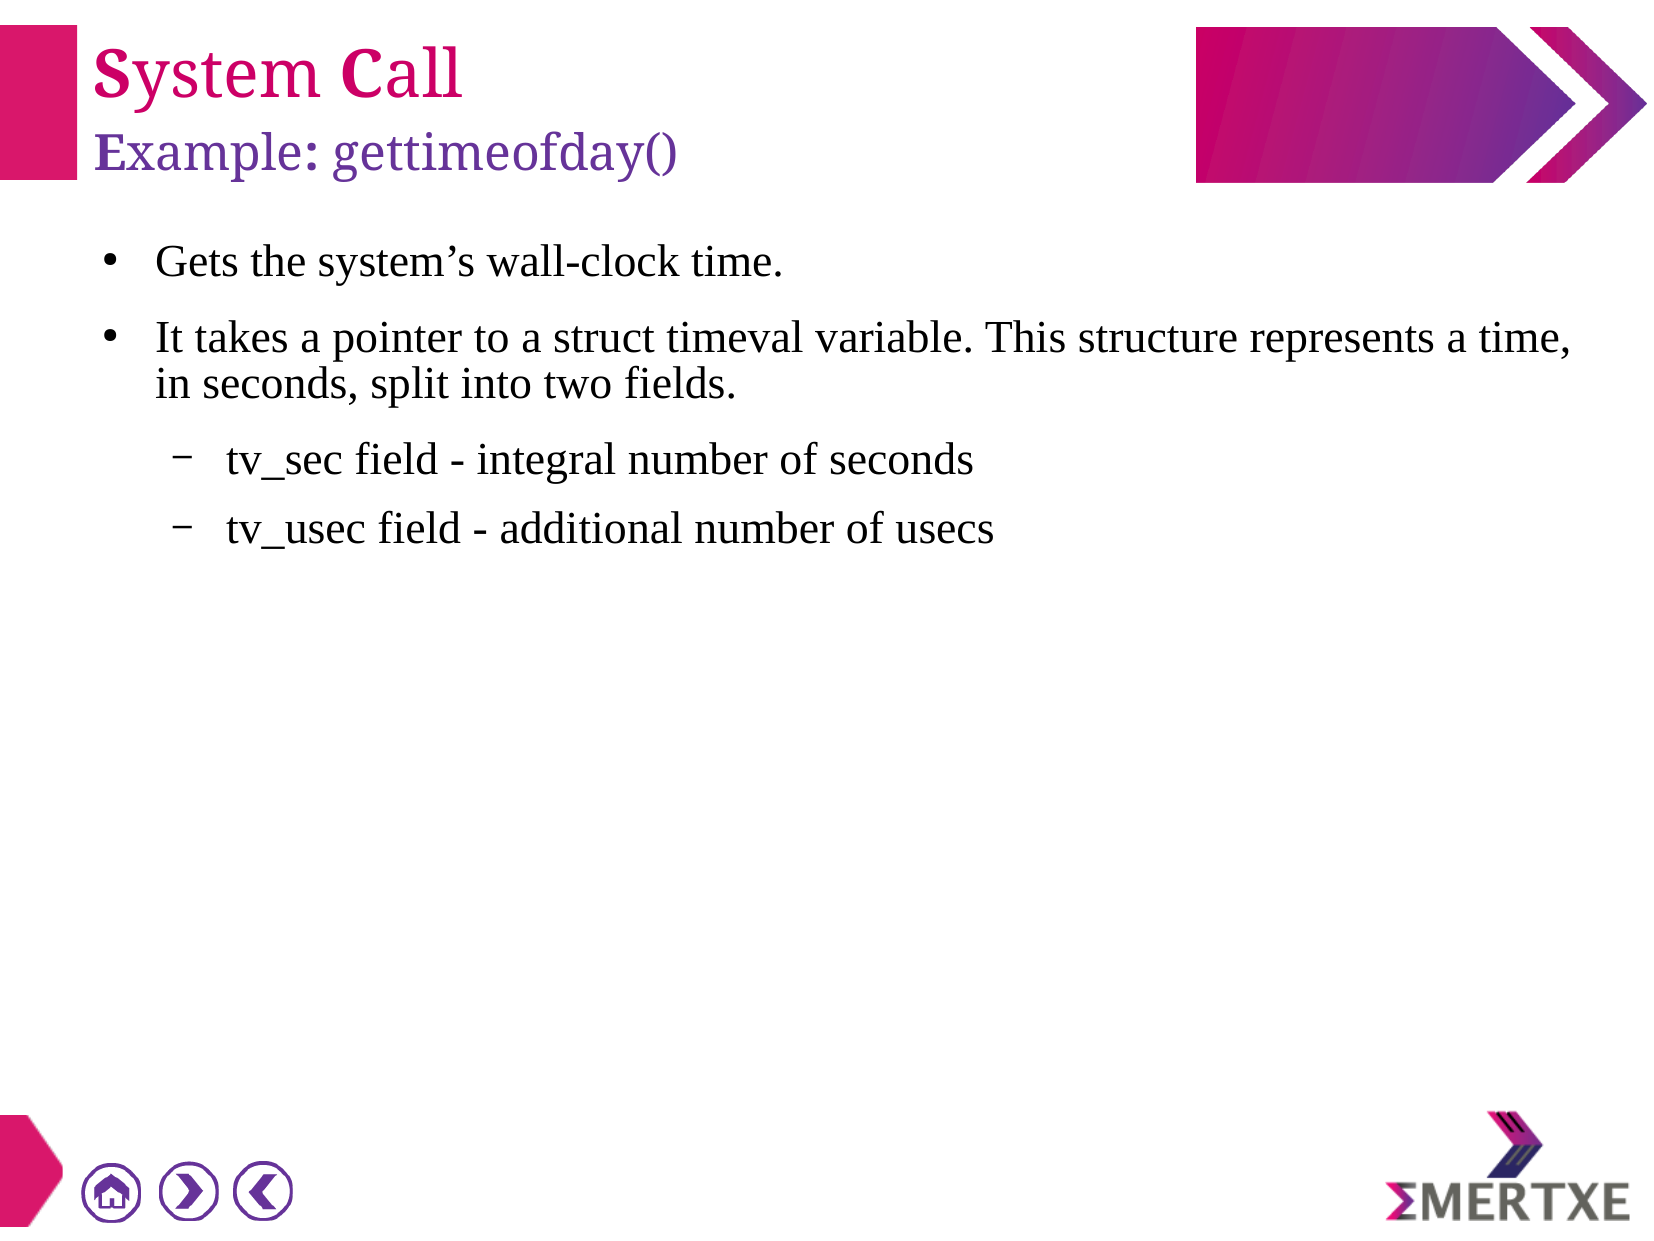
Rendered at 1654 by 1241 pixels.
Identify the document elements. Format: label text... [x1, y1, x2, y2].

picture [1571, 27, 1647, 183]
list Gets the system’s wall-clock time. It takes a pointer to a struct timeval variable. This structure represents a time, in seconds, split into two fields. tv_sec field - integral number of seconds tv_usec field - additional number of usecs [84, 240, 1573, 1081]
picture [159, 1161, 219, 1221]
picture [81, 1163, 141, 1223]
title System Call Example: gettimeofday() [93, 2, 1571, 210]
picture [233, 1161, 293, 1222]
picture [1385, 1107, 1631, 1221]
